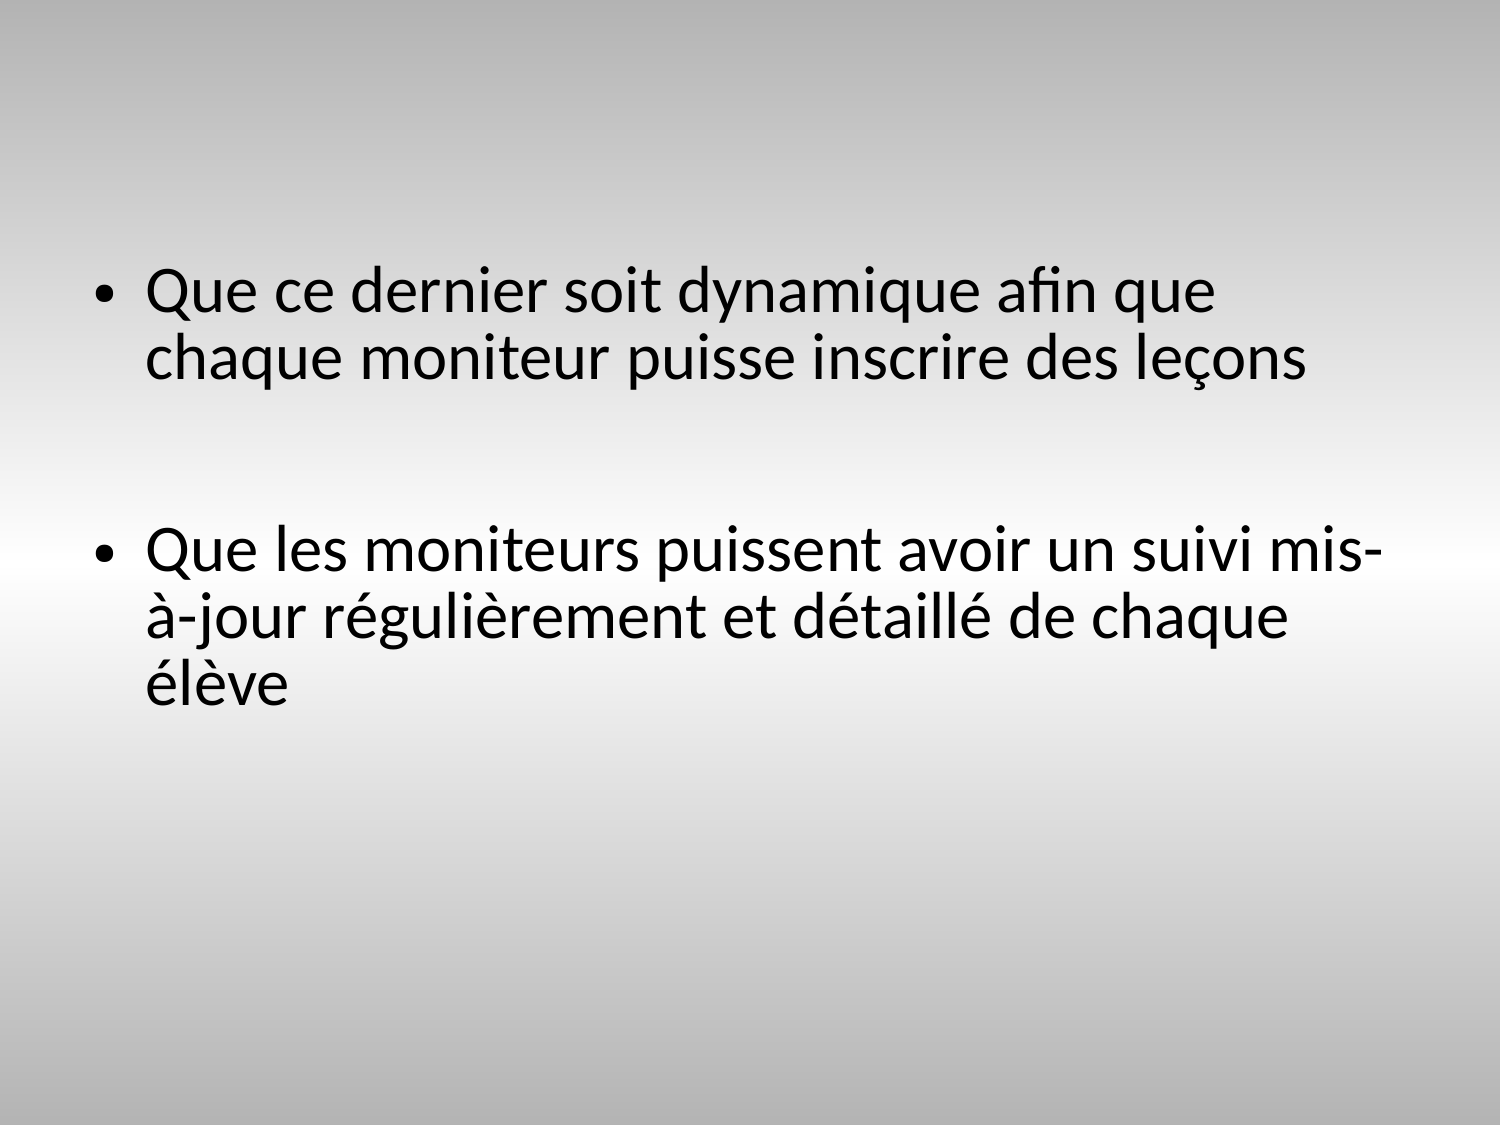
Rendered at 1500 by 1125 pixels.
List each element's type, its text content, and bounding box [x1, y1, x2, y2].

list Que ce dernier soit dynamique afin que chaque moniteur puisse inscrire des leçons Que les moniteurs puissent avoir un suivi mis-à-jour régulièrement et détaillé de chaque élève [75, 262, 1425, 1005]
